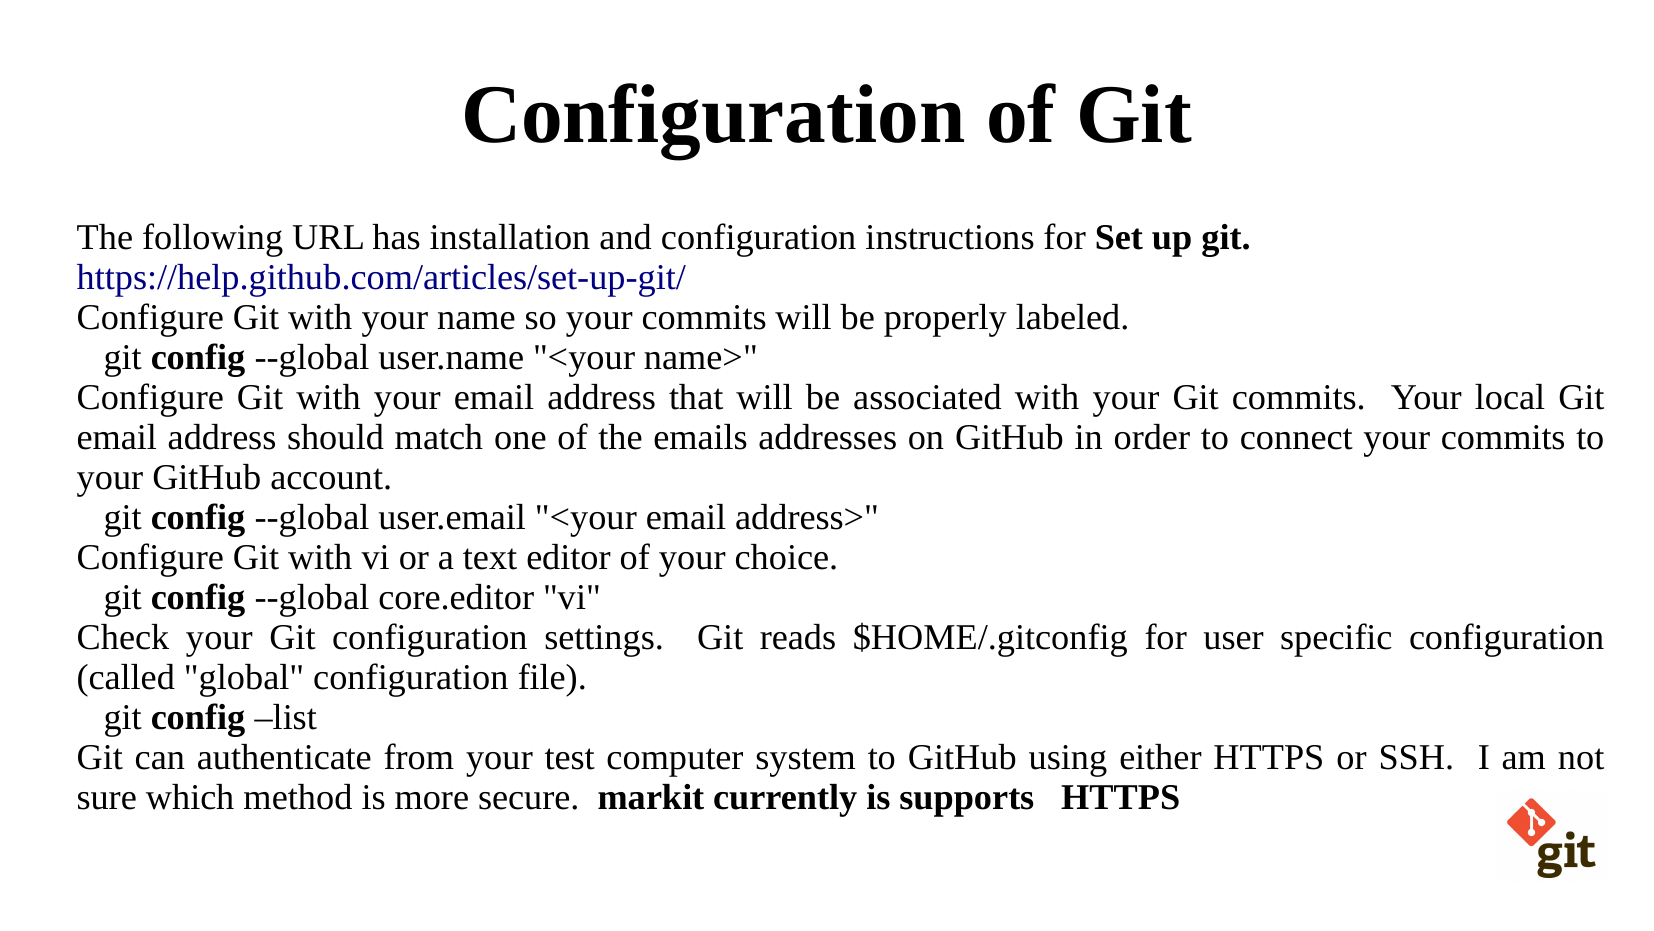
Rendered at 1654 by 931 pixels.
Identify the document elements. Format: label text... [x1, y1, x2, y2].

list The following URL has installation and configuration instructions for Set up git. https://help.github.com/articles/set-up-git/ Configure Git with your name so your commits will be properly labeled. git config --global user.name "<your name>" Configure Git with your email address that will be associated with your Git commits. Your local Git email address should match one of the emails addresses on GitHub in order to connect your commits to your GitHub account. git config --global user.email "<your email address>" Configure Git with vi or a text editor of your choice. git config --global core.editor "vi" Check your Git configuration settings. Git reads $HOME/.gitconfig for user specific configuration (called "global" configuration file). git config –list Git can authenticate from your test computer system to GitHub using either HTTPS or SSH. I am not sure which method is more secure. markit currently is supports HTTPS [15, 217, 1606, 826]
title Configuration of Git [82, 37, 1571, 193]
picture [1497, 789, 1606, 886]
